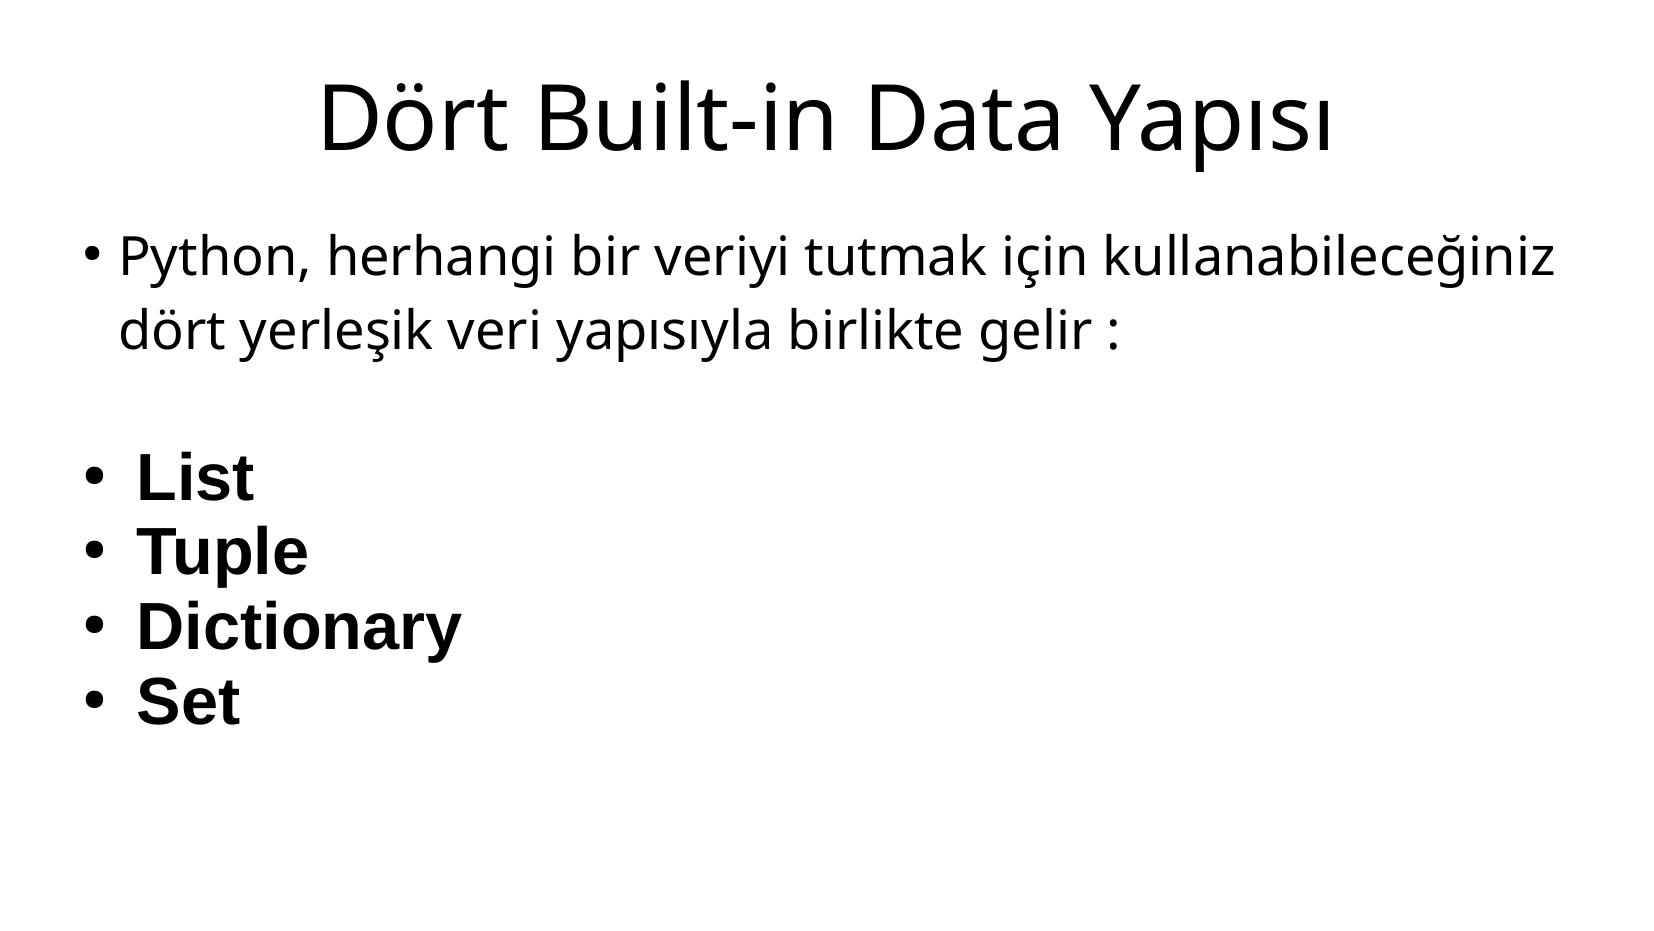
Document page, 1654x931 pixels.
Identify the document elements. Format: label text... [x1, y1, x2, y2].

subtitle Python, herhangi bir veriyi tutmak için kullanabileceğiniz dört yerleşik veri yapısıyla birlikte gelir : List Tuple Dictionary Set [82, 217, 1571, 758]
title Dört Built-in Data Yapısı [82, 37, 1571, 193]
